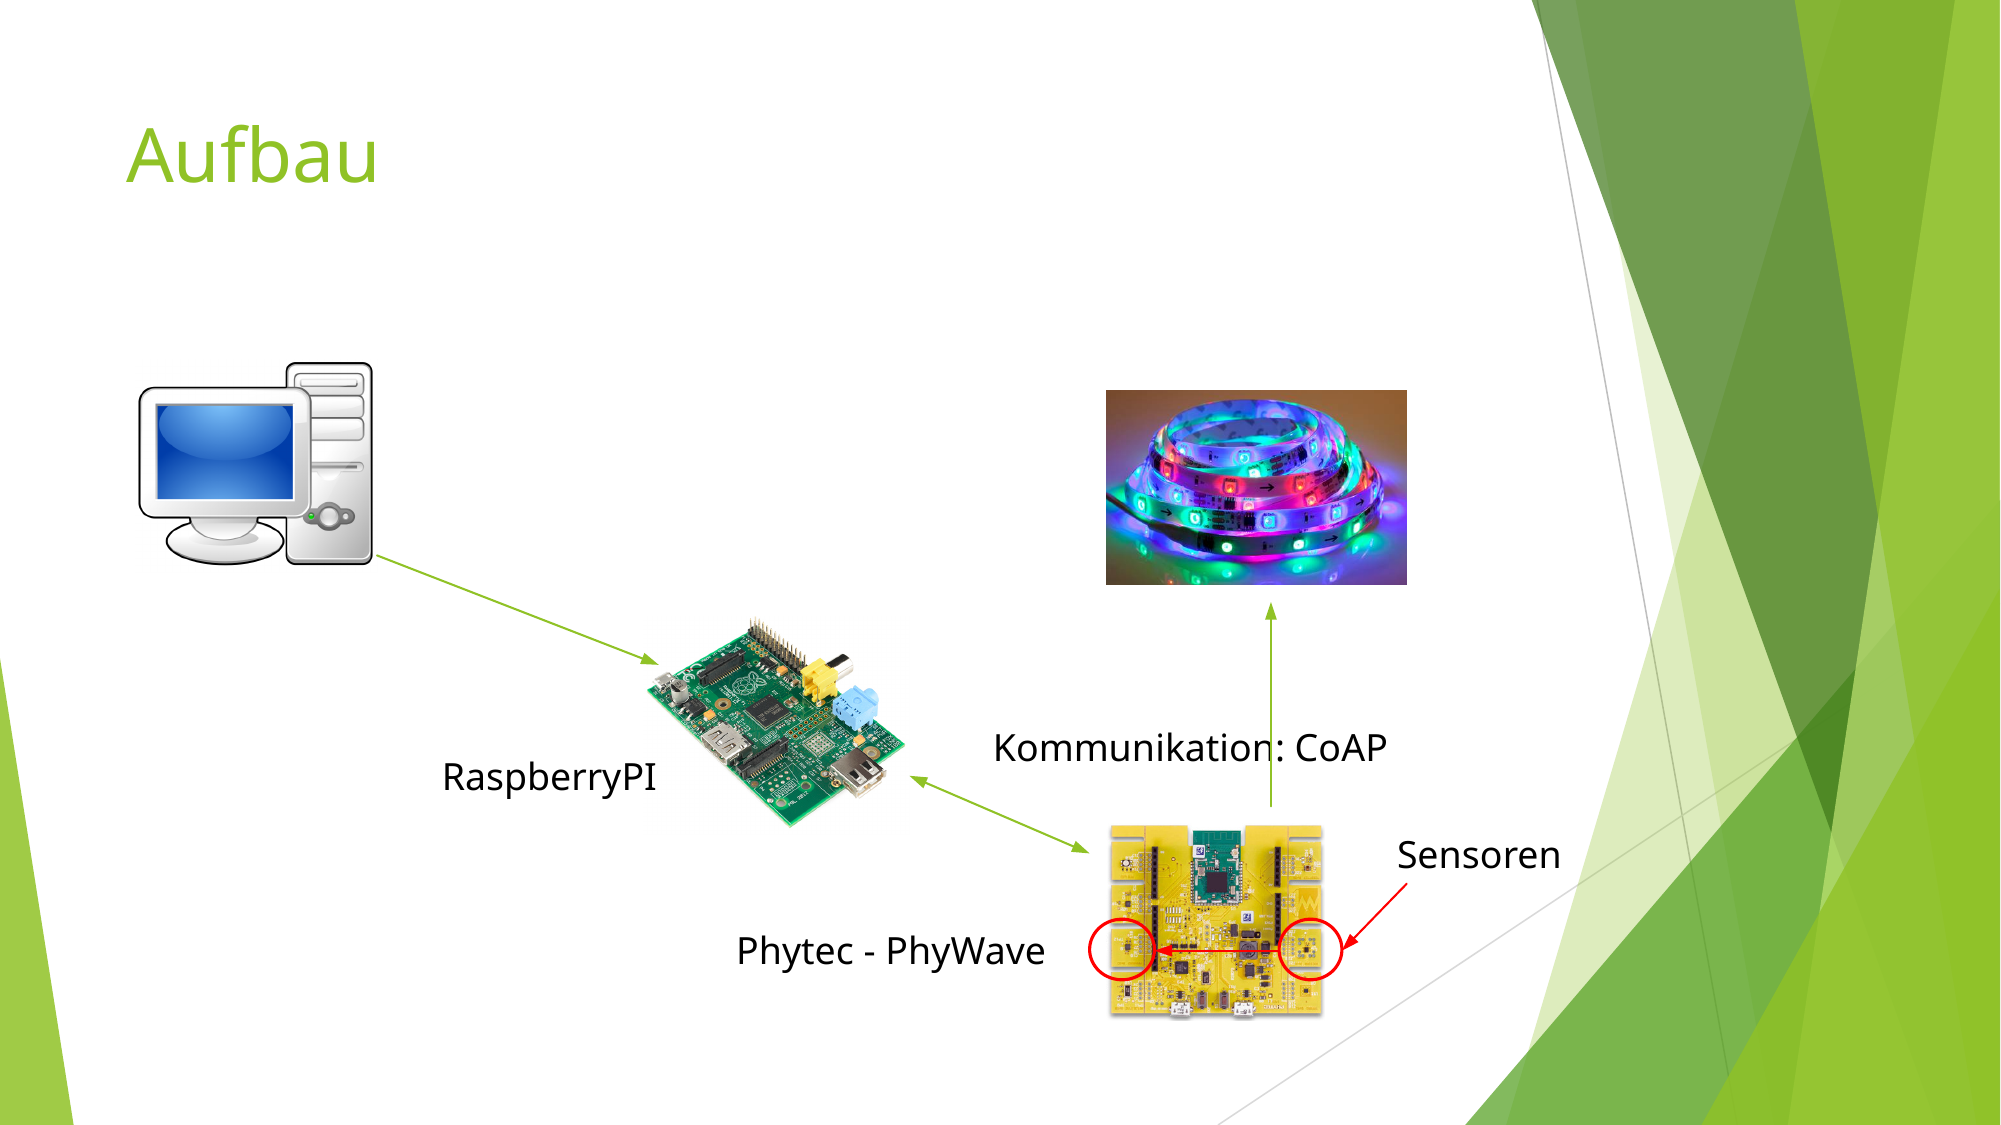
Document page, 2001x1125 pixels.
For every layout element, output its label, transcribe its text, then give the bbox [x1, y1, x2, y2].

picture [135, 359, 378, 574]
text_box RaspberryPI [426, 745, 696, 807]
picture [1106, 921, 1152, 978]
picture [1106, 390, 1407, 585]
picture [1106, 823, 1325, 950]
picture [643, 616, 910, 835]
title Aufbau [111, 99, 1522, 317]
text_box Kommunikation: CoAP [1272, 716, 1436, 778]
text_box Kommunikation: CoAP [978, 716, 1270, 778]
picture [1281, 921, 1325, 978]
text_box Phytec - PhyWave [721, 919, 1089, 980]
picture [1106, 952, 1325, 1021]
text_box Sensoren [1382, 823, 1591, 884]
